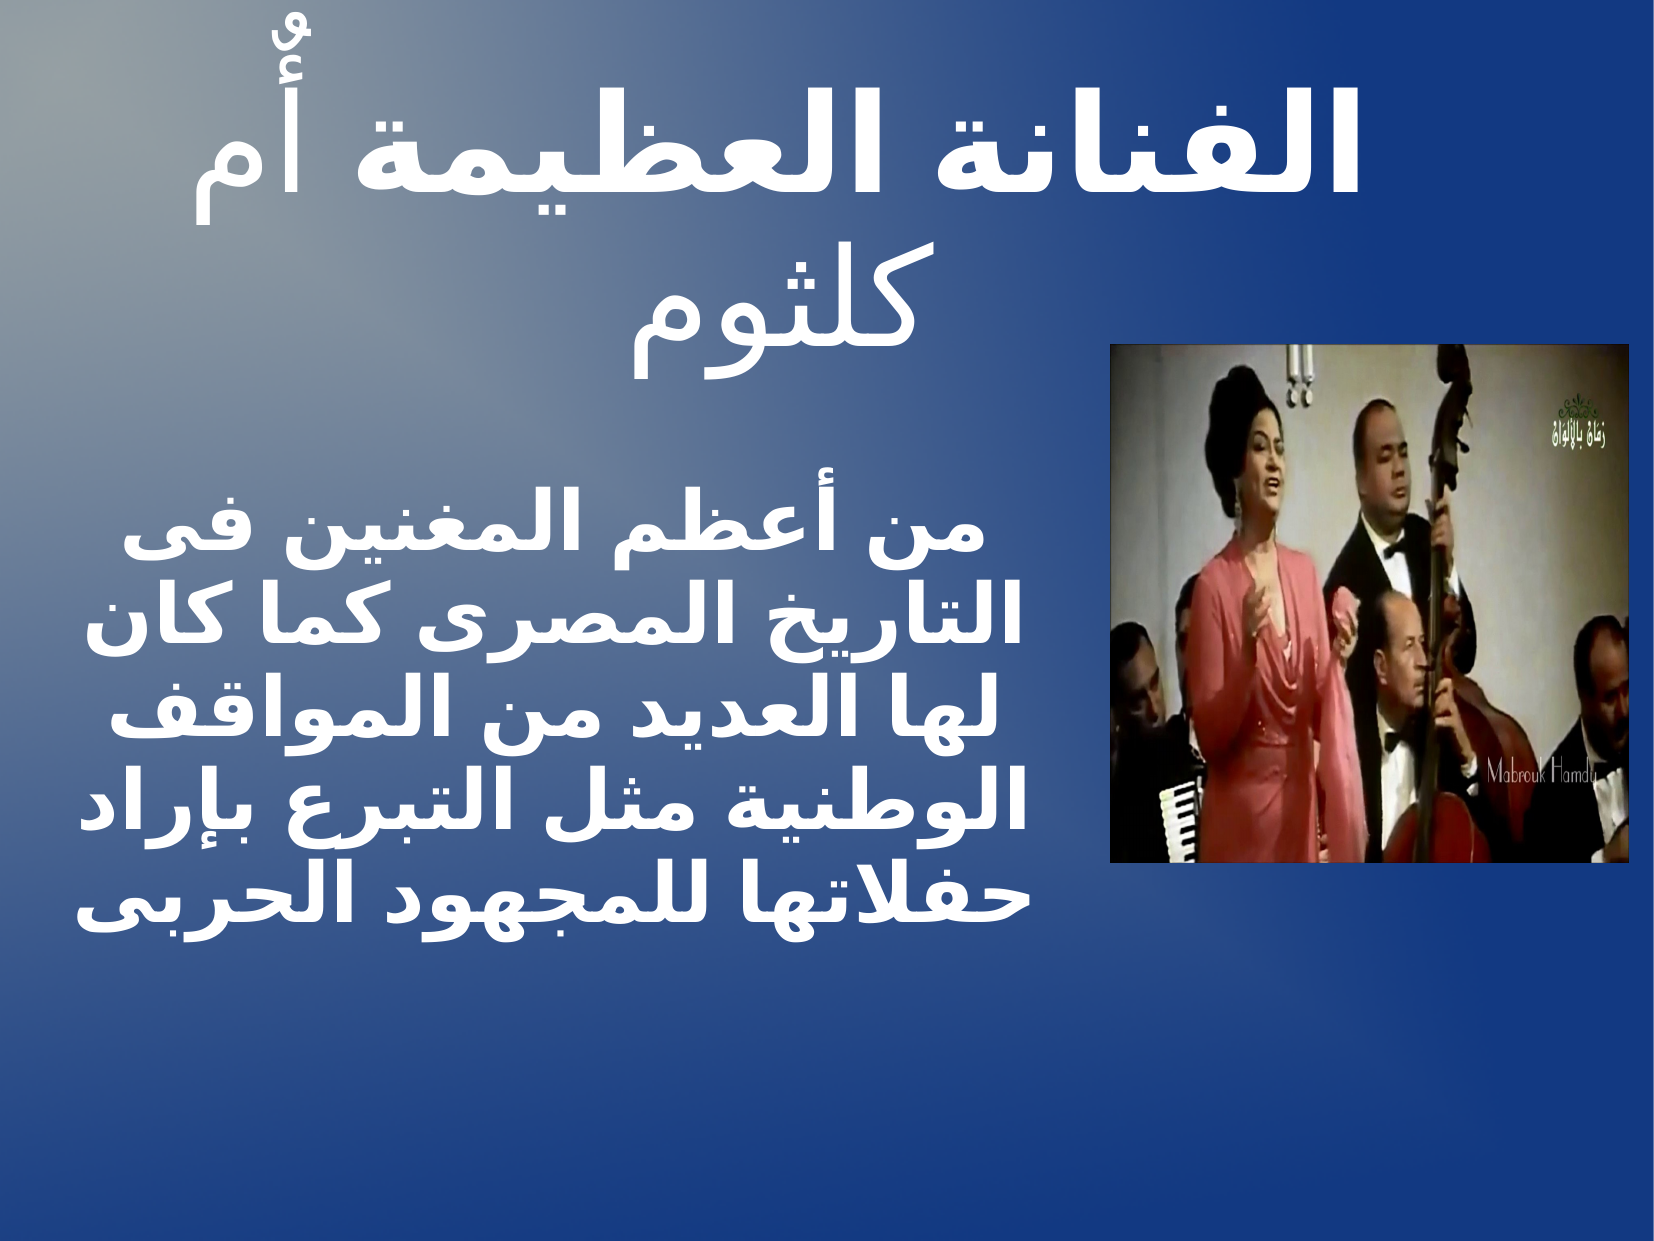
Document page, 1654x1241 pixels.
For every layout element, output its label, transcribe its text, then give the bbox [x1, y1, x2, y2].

picture [0, 0, 1654, 1241]
title من أعظم المغنين فى التاريخ المصرى كما كان لها العديد من المواقف الوطنية مثل التبرع بإراد حفلاتها للمجهود الحربى [59, 307, 1052, 1108]
title الفنانة العظيمة أٌم كلثوم [35, 118, 1524, 326]
